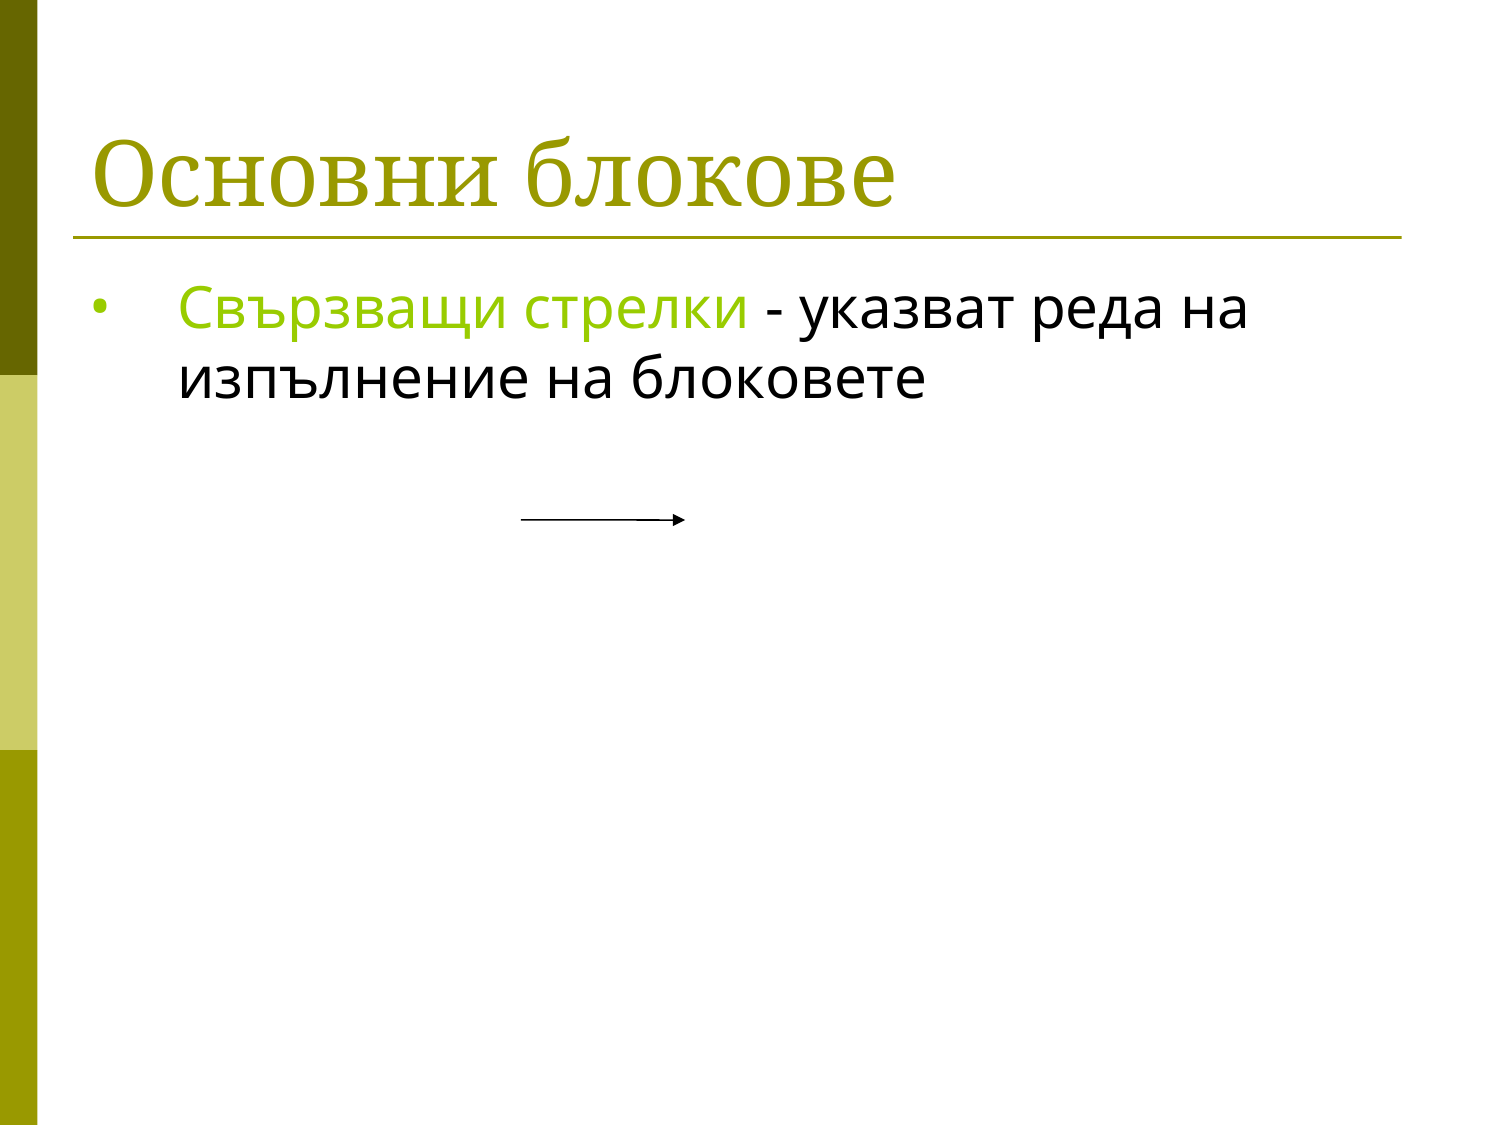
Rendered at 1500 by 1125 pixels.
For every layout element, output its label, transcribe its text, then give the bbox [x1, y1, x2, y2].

text_box Свързващи стрелки - указват реда на изпълнение на блоковете [75, 262, 1426, 1006]
title Основни блокове [75, 0, 1426, 233]
